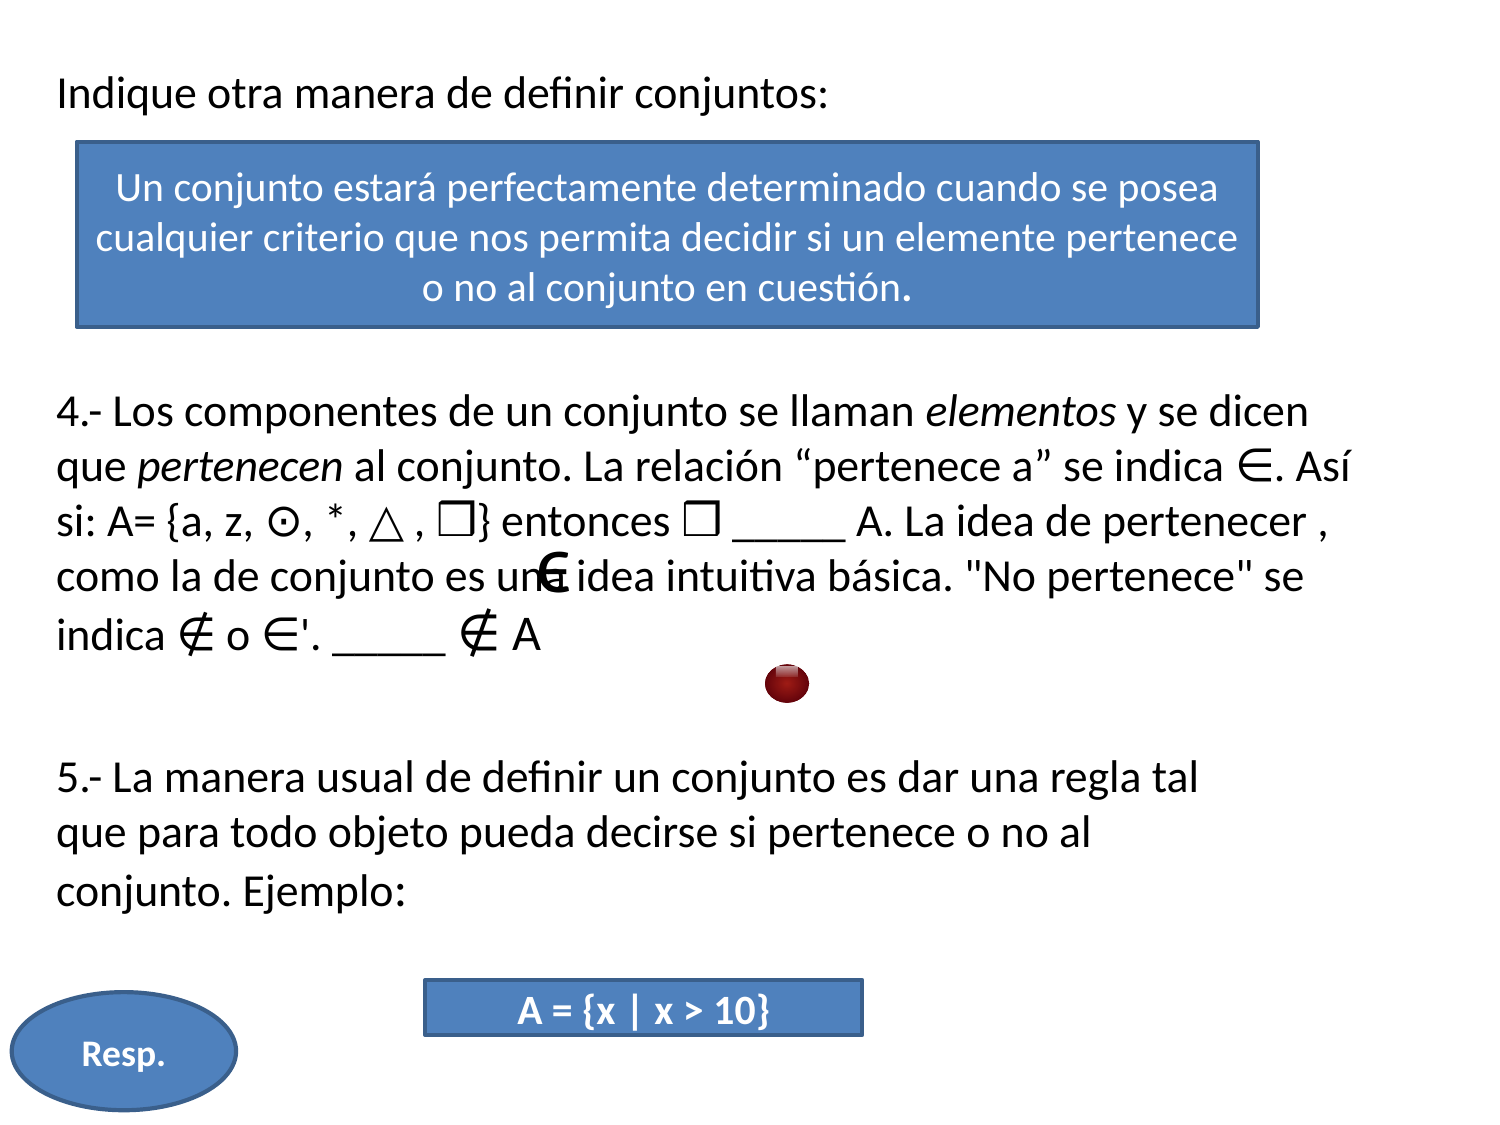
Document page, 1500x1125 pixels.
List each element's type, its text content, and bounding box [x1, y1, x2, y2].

text_box 5.- La manera usual de definir un conjunto es dar una regla tal que para todo objeto pueda decirse si pertenece o no al conjunto. Ejemplo: [41, 739, 1247, 925]
picture [765, 664, 810, 703]
title Indique otra manera de definir conjuntos: [41, 19, 1223, 161]
text_box ϵ [521, 502, 593, 618]
text_box A = {x | x > 10} [425, 979, 863, 1036]
text_box 4.- Los componentes de un conjunto se llaman elementos y se dicen que pertenecen al conjunto. La relación “pertenece a” se indica ∈. Así si: A= {a, z, ⊙, *, △ , ❒} entonces ❒ _____ A. La idea de pertenecer , como la de conjunto es una idea intuitiva básica. "No pertenece" se indica ∉ o ∈'. _____ ∉ A [41, 373, 1388, 669]
text_box Un conjunto estará perfectamente determinado cuando se posea cualquier criterio que nos permita decidir si un elemente pertenece o no al conjunto en cuestión. [76, 141, 1258, 327]
text_box Resp. [11, 992, 237, 1111]
